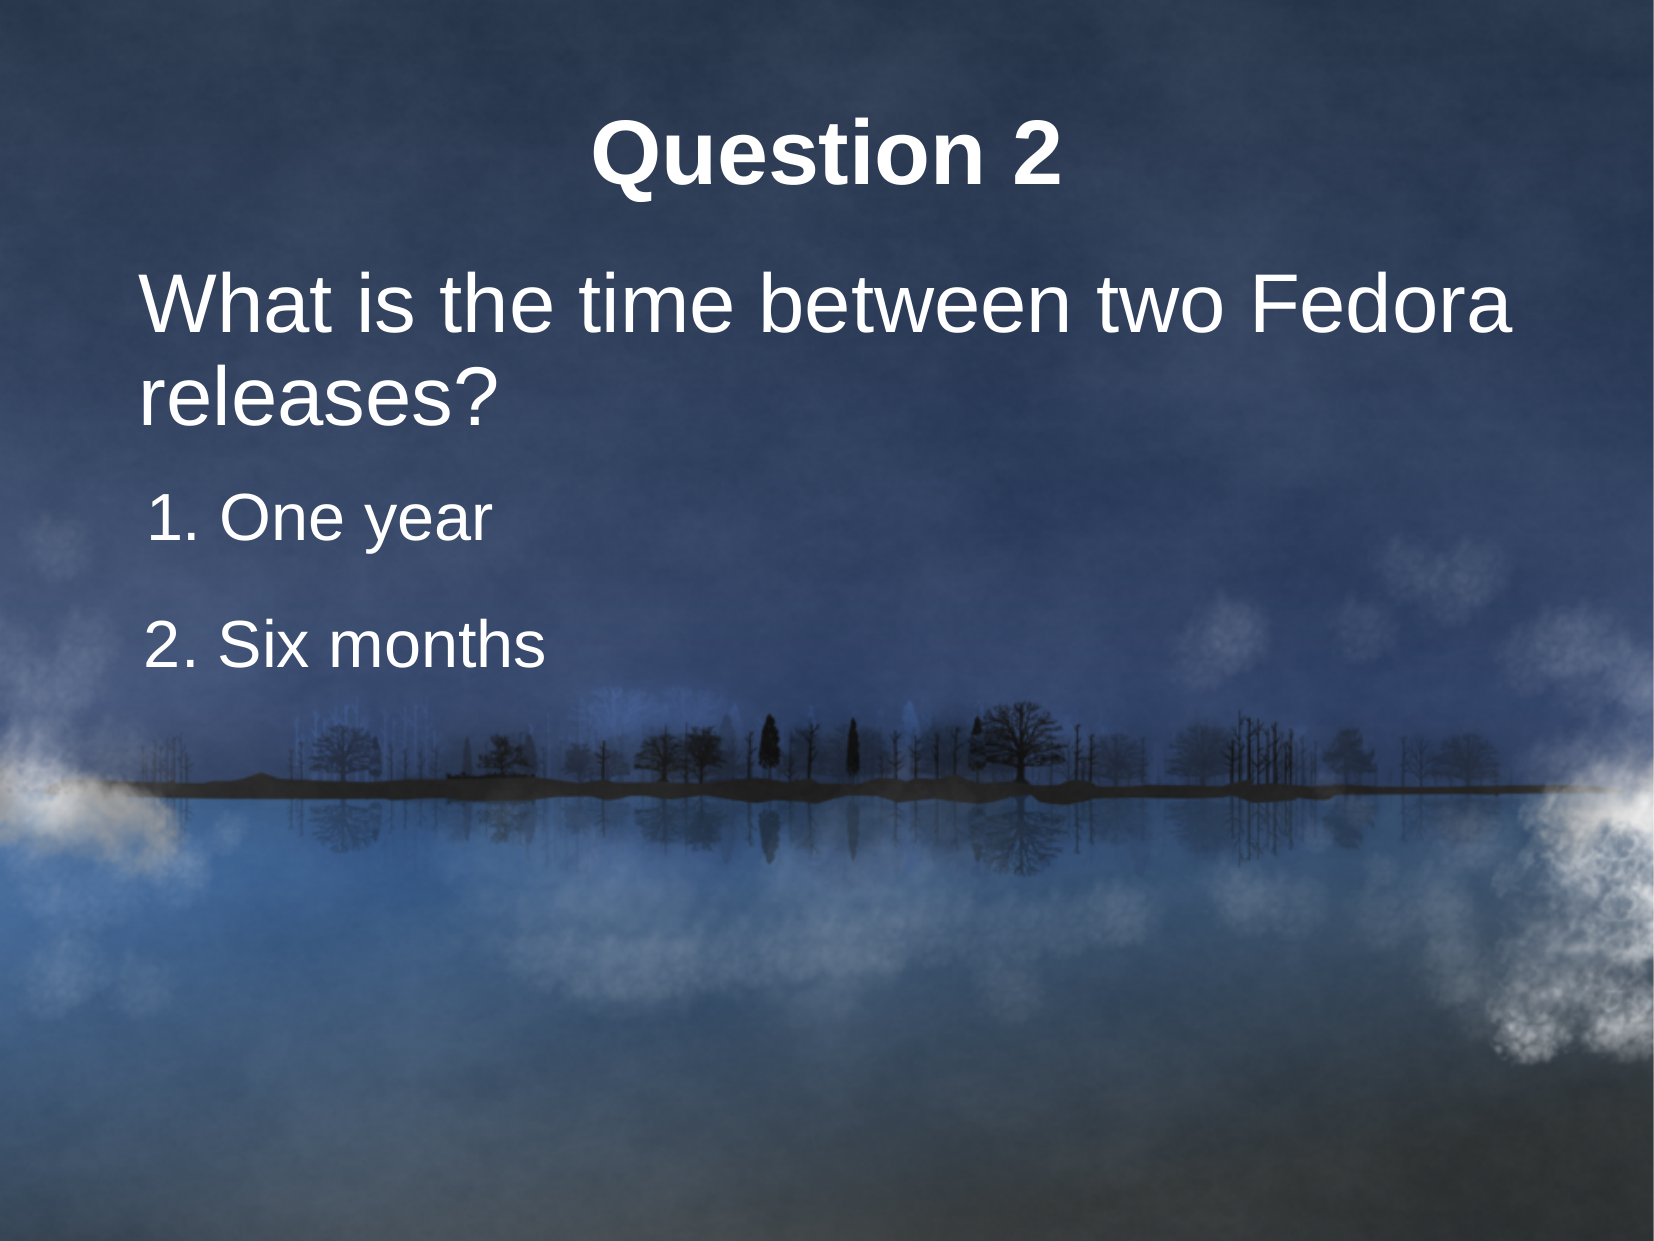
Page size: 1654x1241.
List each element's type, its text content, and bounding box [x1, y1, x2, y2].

text_box 2. Six months [129, 600, 625, 690]
text_box What is the time between two Fedora releases? [124, 249, 1538, 451]
title Question 2 [82, 49, 1571, 257]
picture [0, 0, 1654, 1241]
text_box 1. One year [131, 472, 976, 571]
